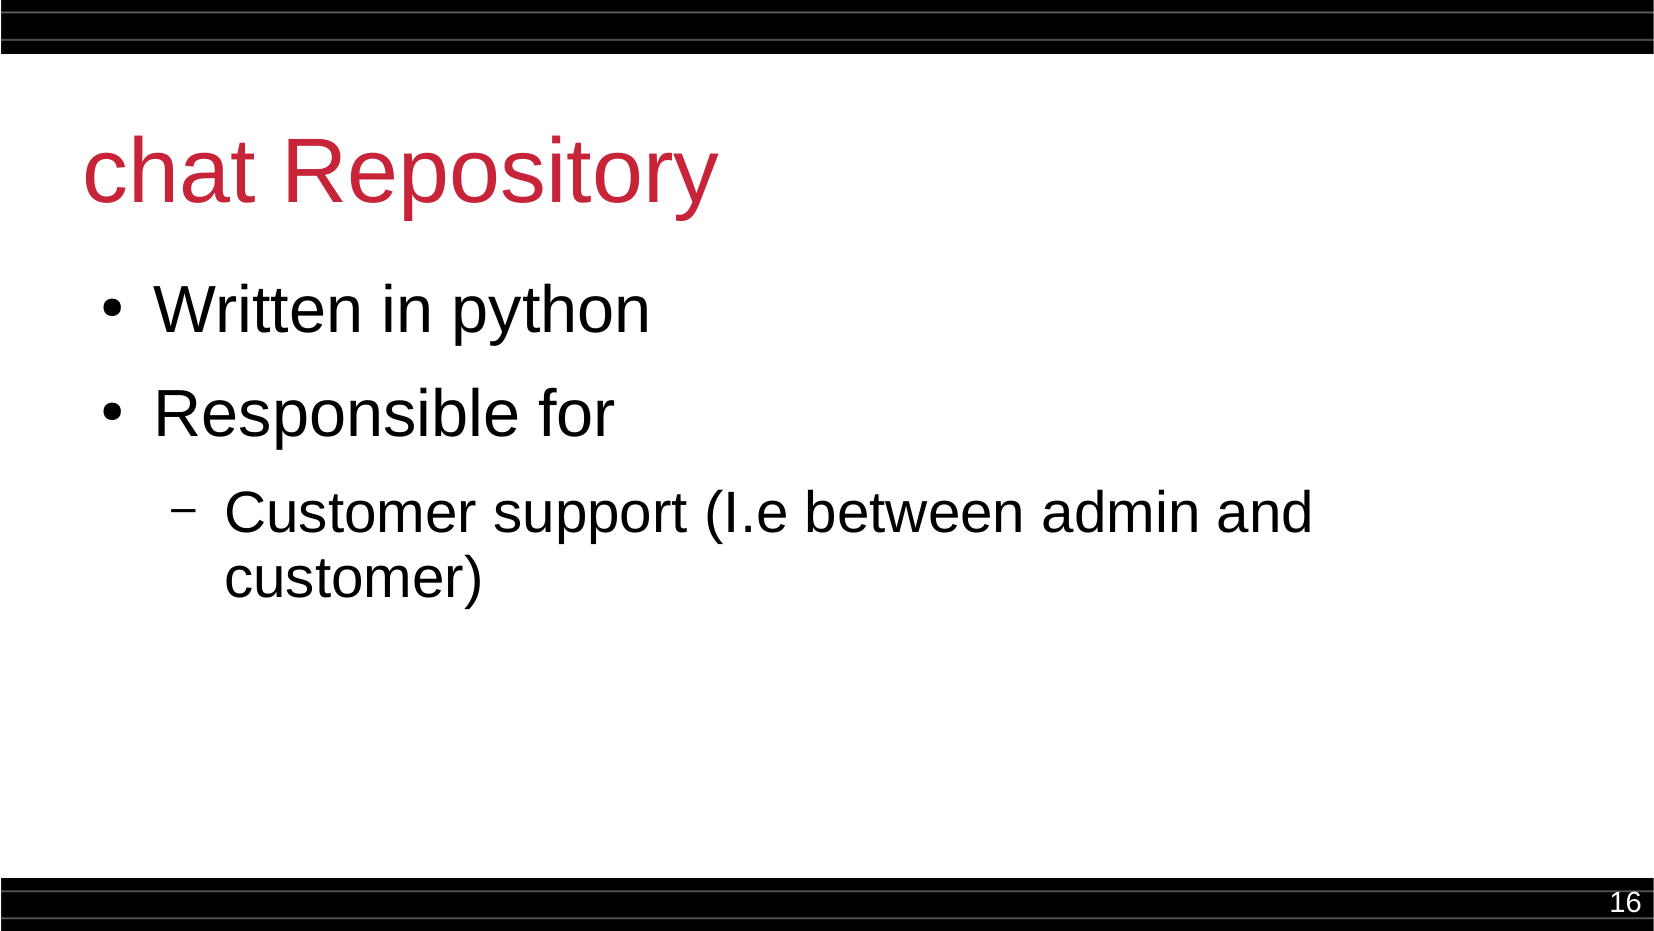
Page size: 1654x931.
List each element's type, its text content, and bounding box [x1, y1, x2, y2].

list Written in python Responsible for Customer support (I.e between admin and customer) [82, 271, 1571, 758]
picture [1, 0, 1654, 54]
title chat Repository [82, 92, 1571, 249]
picture [1, 878, 1654, 931]
